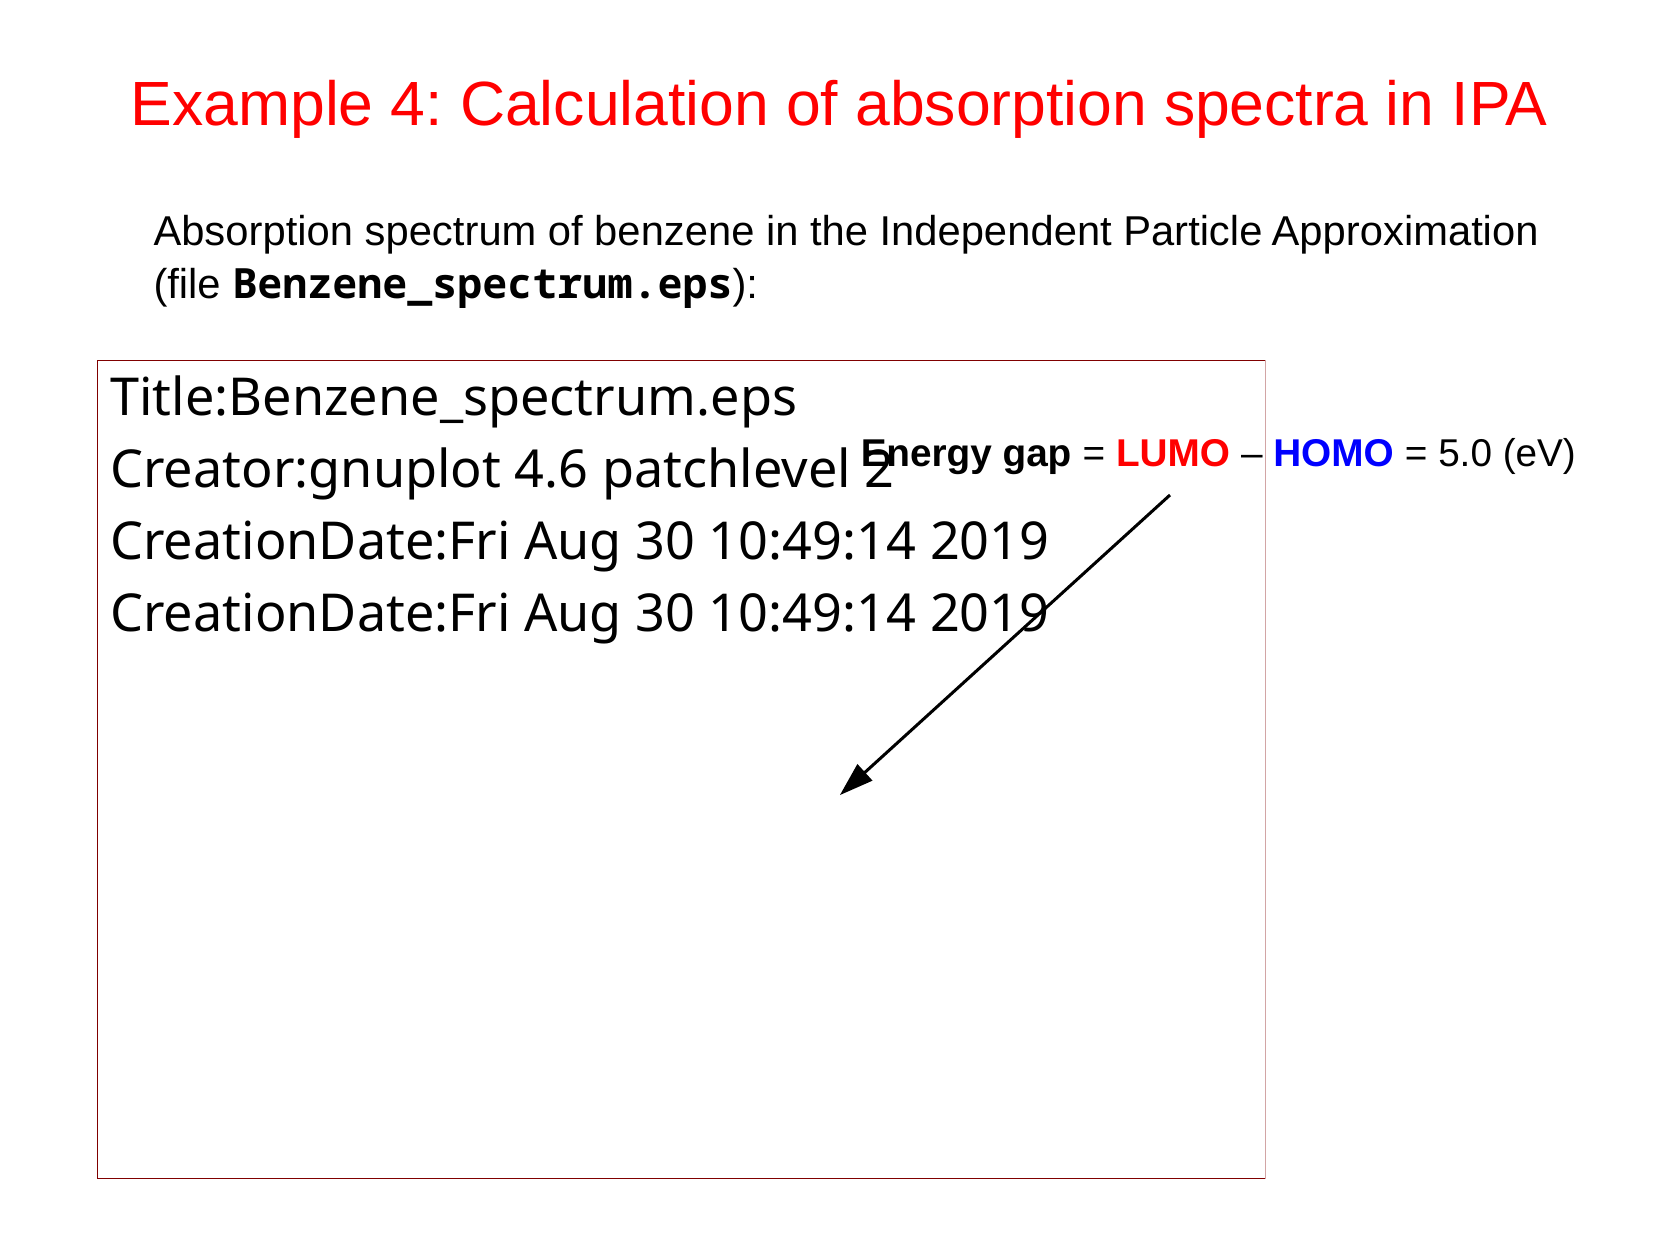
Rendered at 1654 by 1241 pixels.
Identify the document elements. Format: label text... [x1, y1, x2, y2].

list Energy gap = LUMO – HOMO = 5.0 (eV) [795, 431, 1654, 519]
title Example 4: Calculation of absorption spectra in IPA [84, 32, 1573, 175]
picture [93, 356, 1266, 1179]
list Absorption spectrum of benzene in the Independent Particle Approximation (file Benzene_spectrum.eps): [82, 207, 1571, 322]
